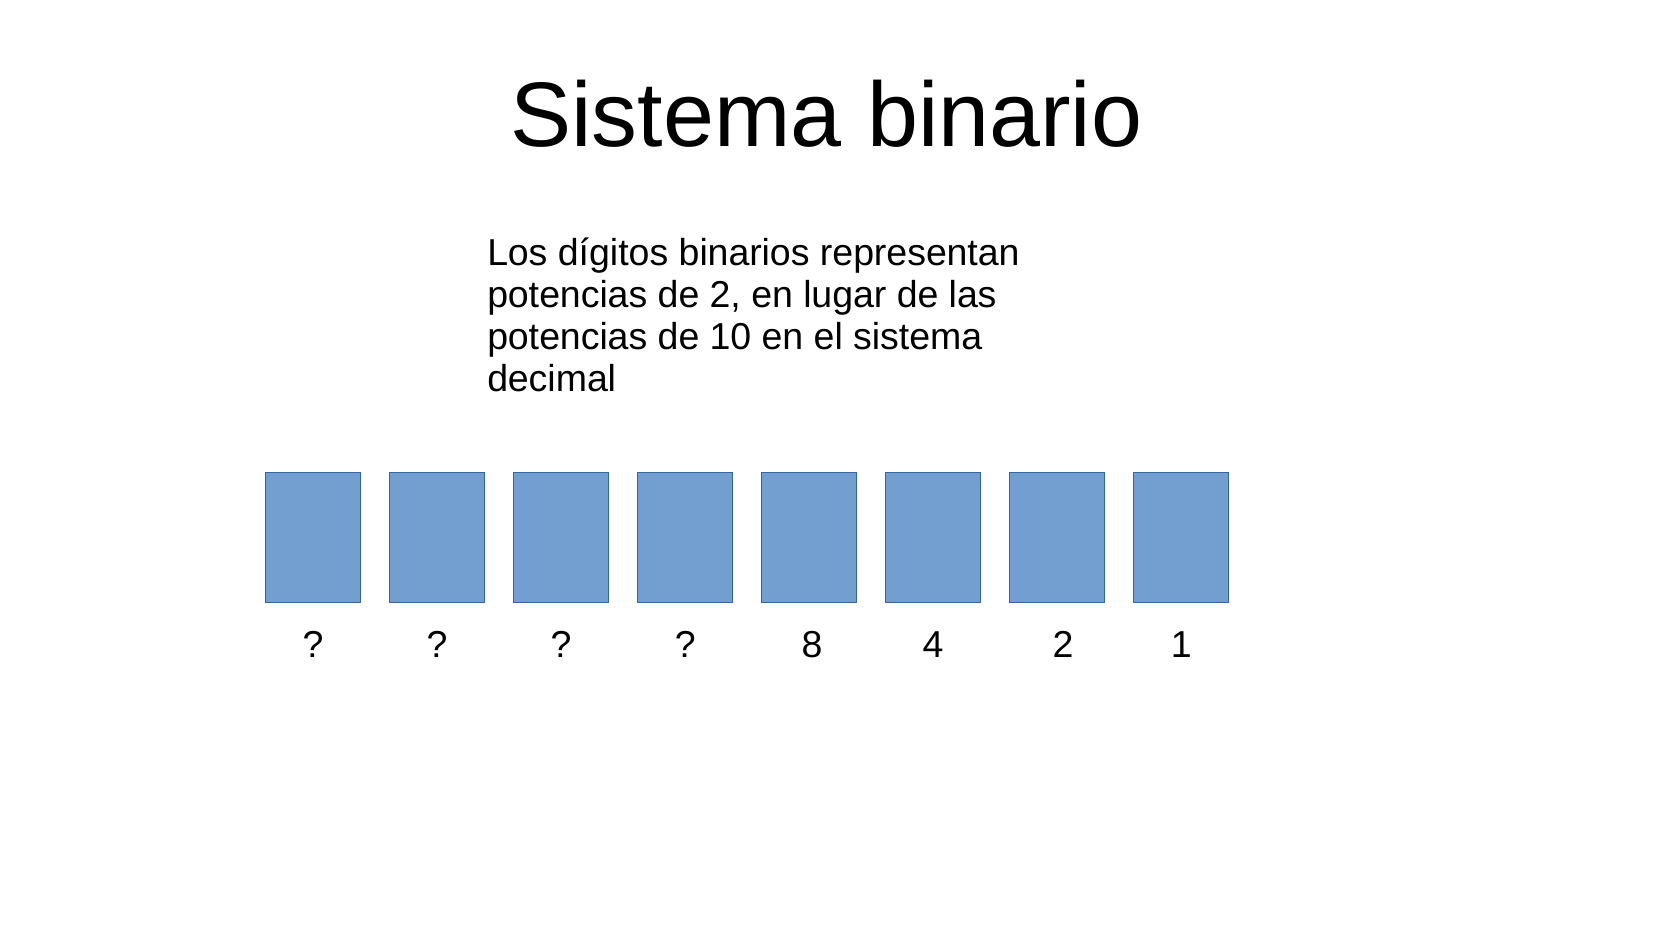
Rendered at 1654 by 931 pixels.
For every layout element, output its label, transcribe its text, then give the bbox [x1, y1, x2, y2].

text_box ? [507, 616, 615, 674]
text_box Los dígitos binarios representan potencias de 2, en lugar de las potencias de 10 en el sistema decimal [472, 224, 1063, 408]
title Sistema binario [82, 37, 1571, 193]
text_box [513, 472, 609, 603]
text_box 2 [1027, 616, 1099, 674]
text_box [389, 472, 485, 603]
text_box [637, 472, 733, 603]
text_box [761, 472, 857, 603]
text_box ? [389, 616, 485, 674]
text_box ? [637, 616, 733, 674]
text_box 1 [1145, 616, 1217, 674]
text_box 8 [767, 616, 857, 674]
text_box [1009, 472, 1105, 603]
text_box [885, 472, 981, 603]
text_box 4 [897, 616, 969, 674]
text_box ? [259, 616, 367, 674]
text_box [1133, 472, 1229, 603]
text_box [265, 472, 361, 603]
